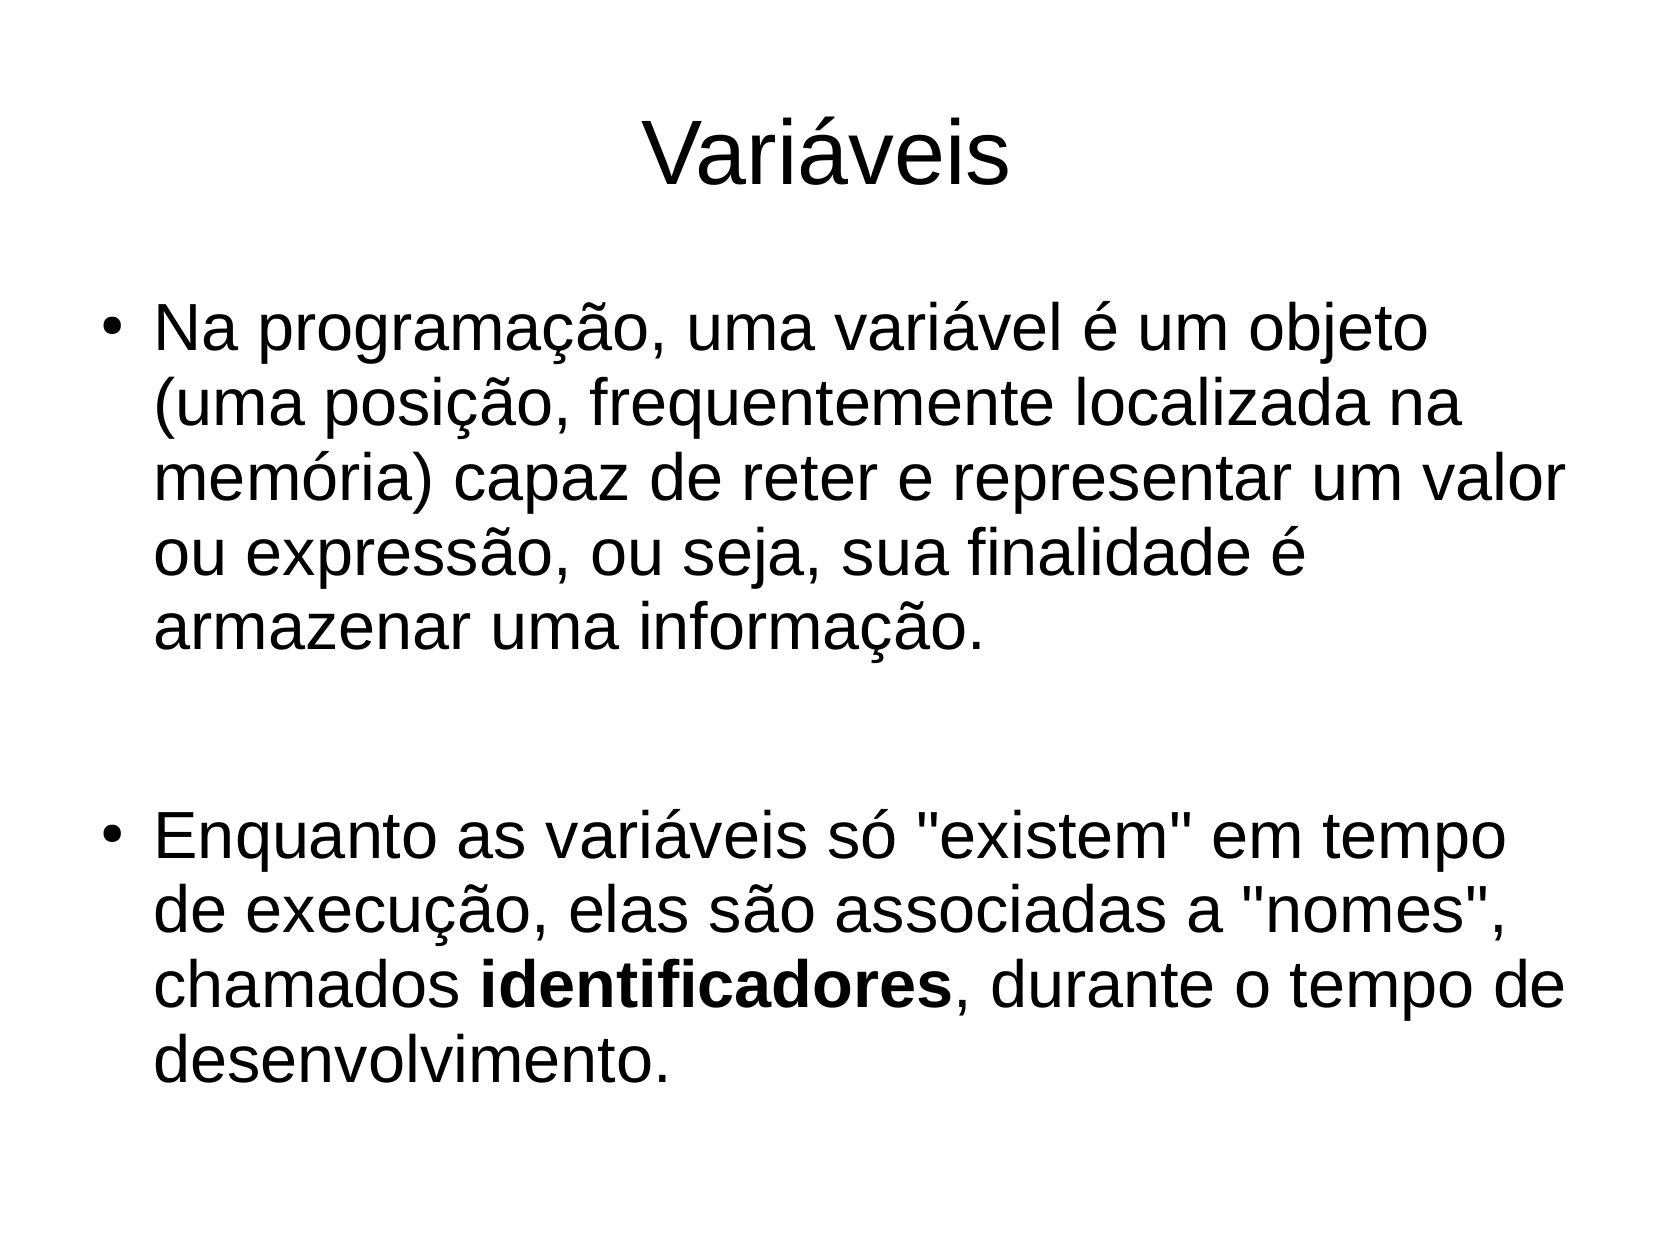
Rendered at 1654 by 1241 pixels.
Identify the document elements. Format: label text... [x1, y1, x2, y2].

title Variáveis [82, 49, 1571, 257]
list Na programação, uma variável é um objeto (uma posição, frequentemente localizada na memória) capaz de reter e representar um valor ou expressão, ou seja, sua finalidade é armazenar uma informação. Enquanto as variáveis só "existem" em tempo de execução, elas são associadas a "nomes", chamados identificadores, durante o tempo de desenvolvimento. [82, 290, 1571, 1109]
